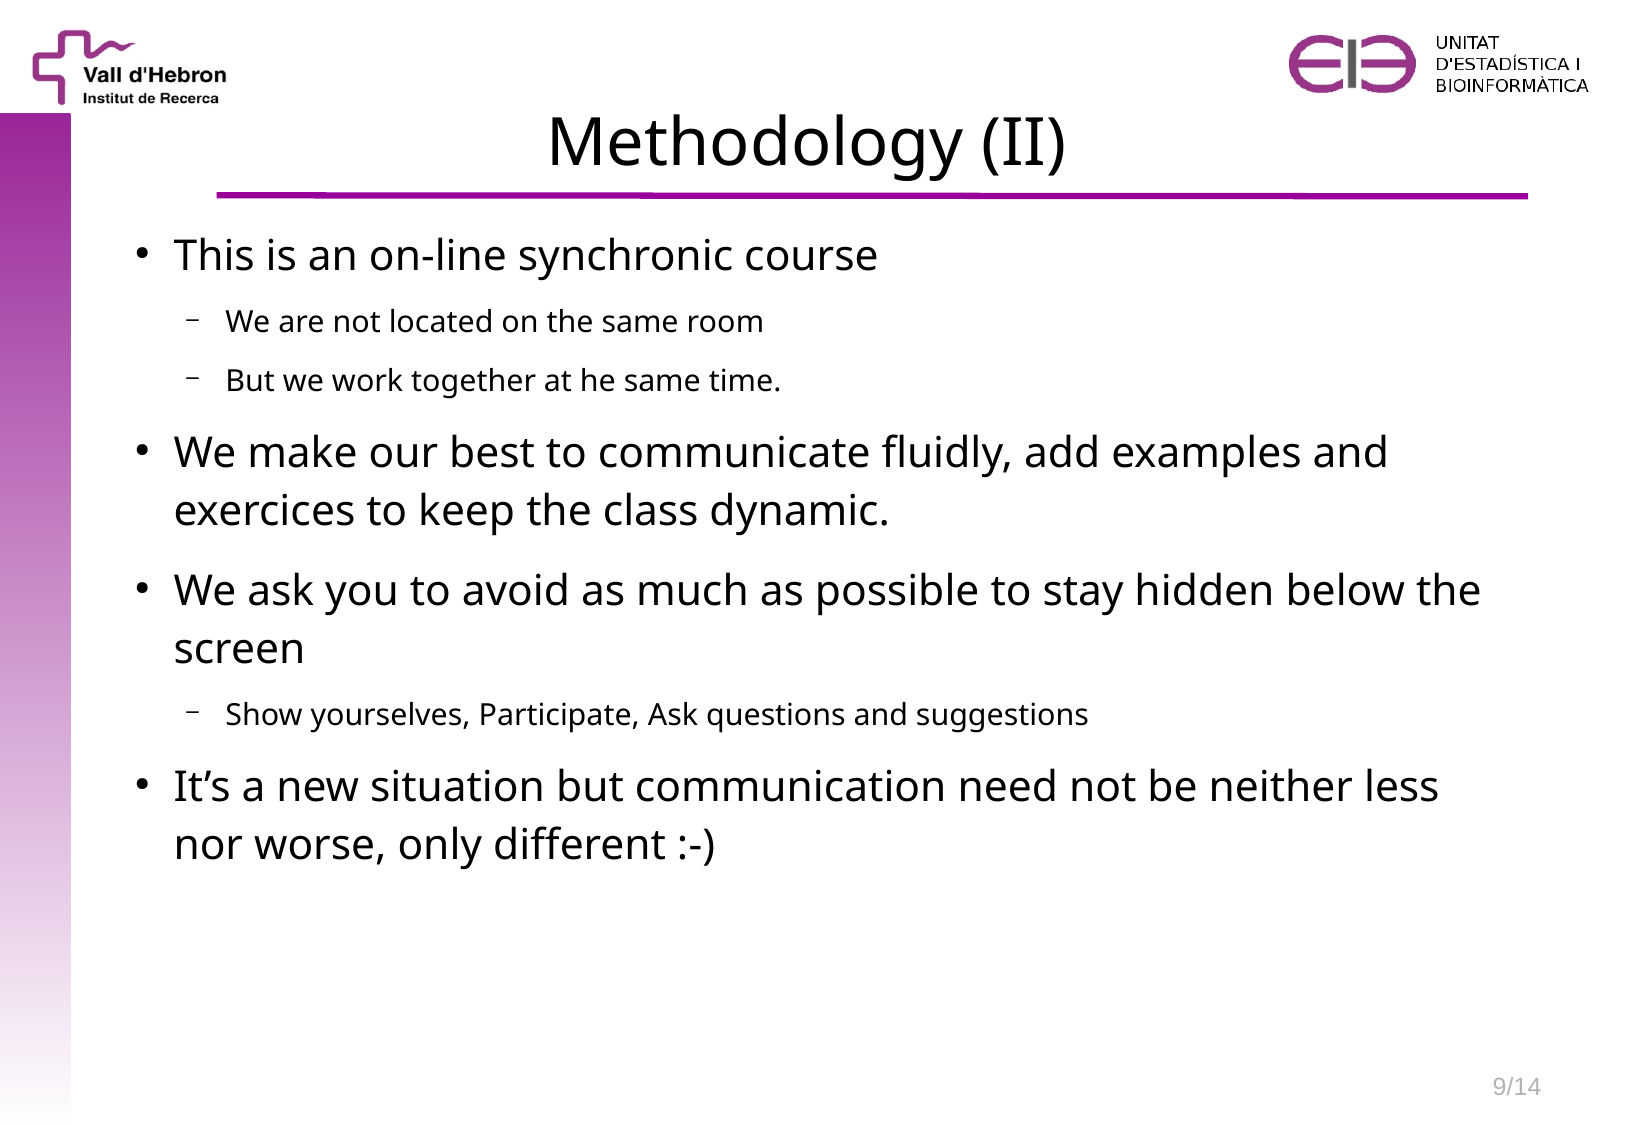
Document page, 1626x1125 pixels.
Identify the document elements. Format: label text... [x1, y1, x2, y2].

title Methodology (II) [243, 52, 1370, 224]
picture [31, 29, 227, 106]
picture [1279, 24, 1625, 100]
list This is an on-line synchronic course We are not located on the same room But we work together at he same time. We make our best to communicate fluidly, add examples and exercices to keep the class dynamic. We ask you to avoid as much as possible to stay hidden below the screen Show yourselves, Participate, Ask questions and suggestions It’s a new situation but communication need not be neither less nor worse, only different :-) [121, 224, 1503, 878]
